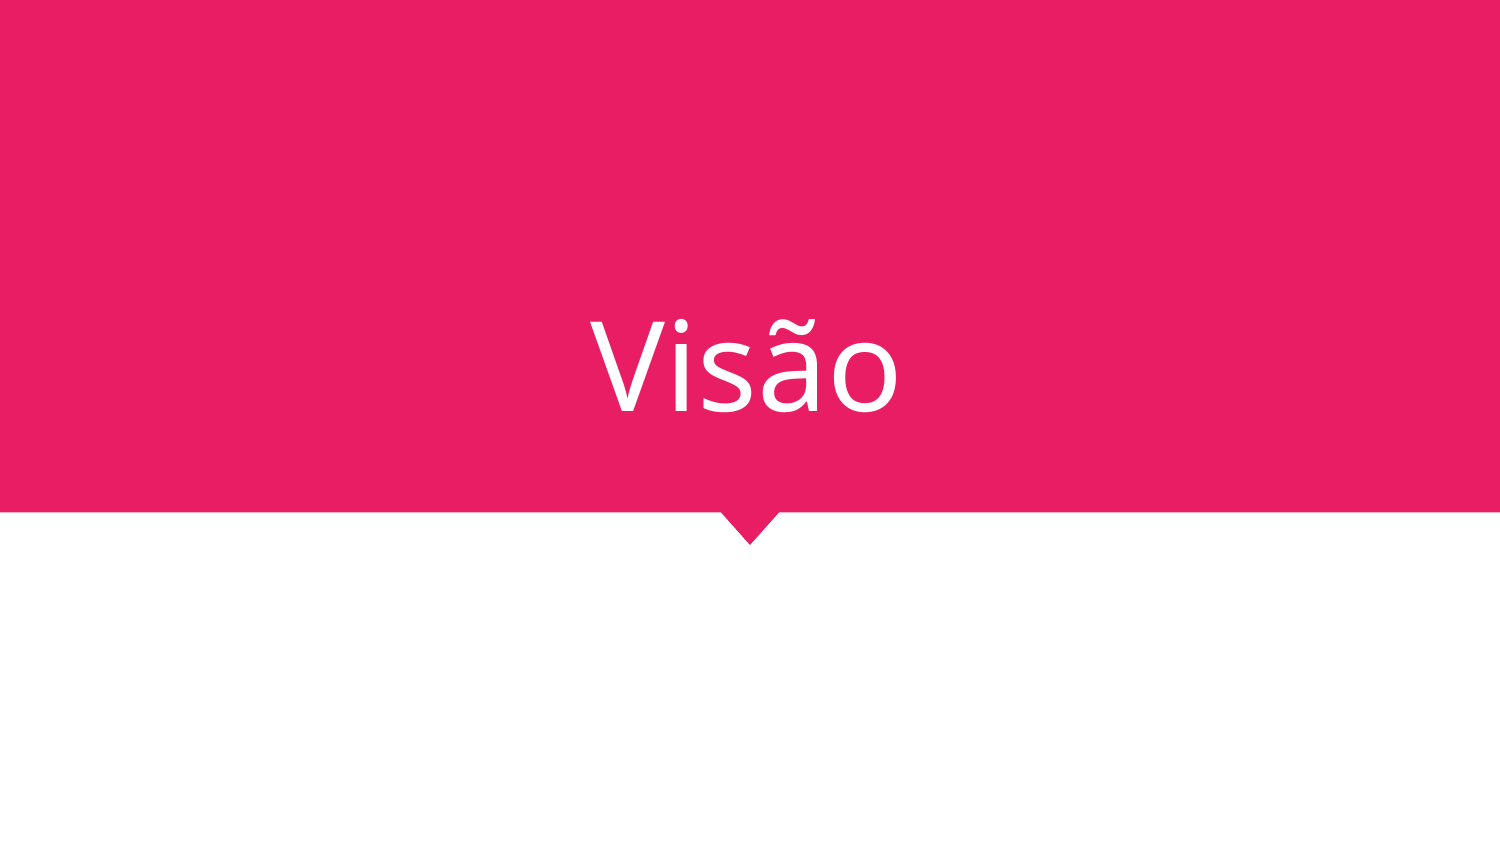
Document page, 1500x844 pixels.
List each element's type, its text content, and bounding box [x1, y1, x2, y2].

title Visão [67, 105, 1427, 452]
